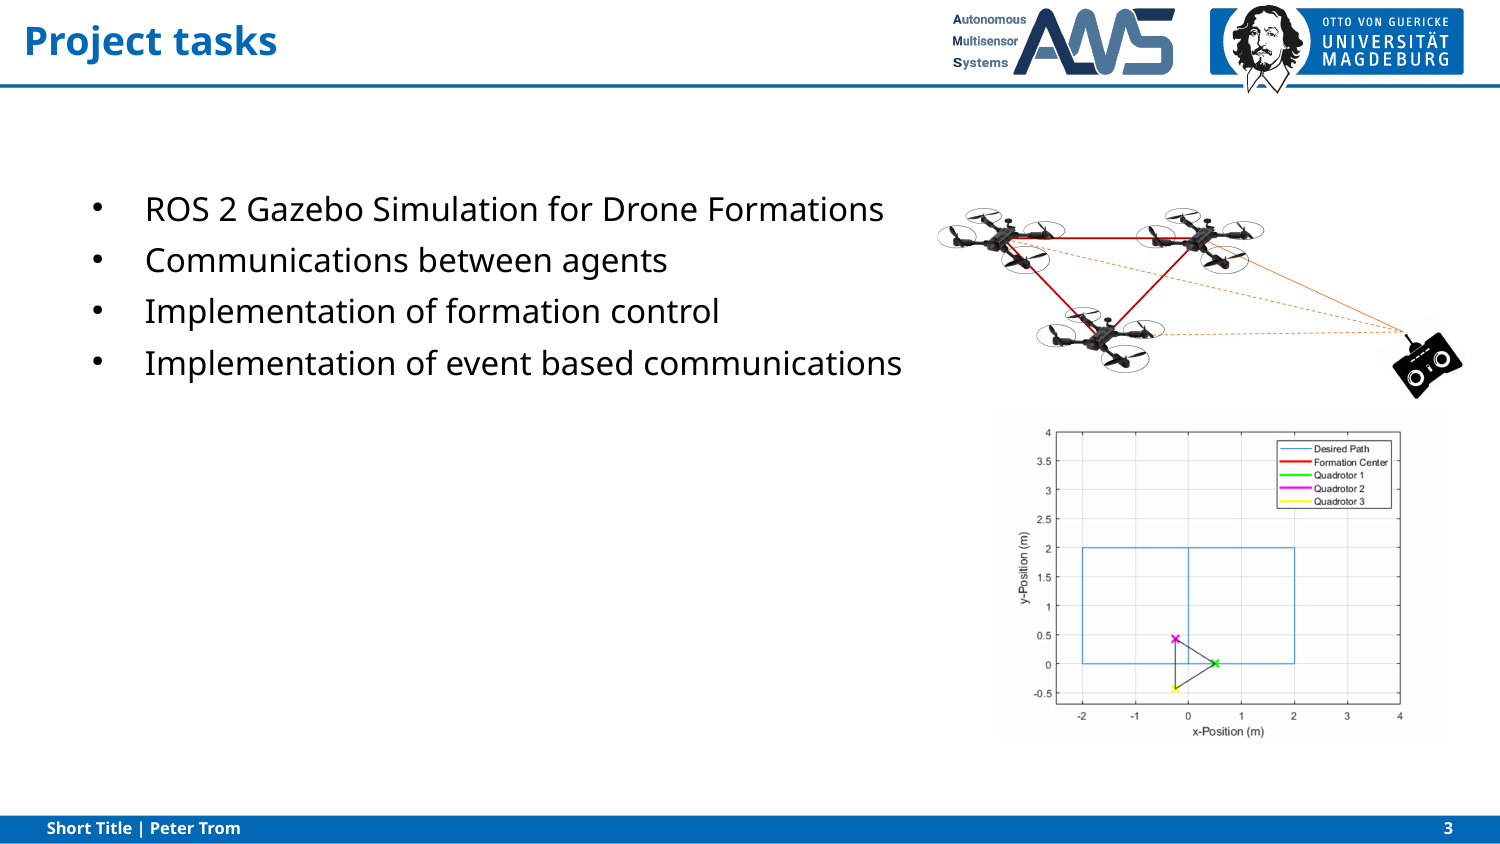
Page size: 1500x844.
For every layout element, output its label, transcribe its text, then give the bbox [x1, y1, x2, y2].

picture [0, 0, 1500, 103]
list ROS 2 Gazebo Simulation for Drone Formations Communications between agents Implementation of formation control Implementation of event based communications [59, 184, 937, 721]
title Project tasks [0, 0, 943, 86]
picture [937, 184, 1467, 748]
